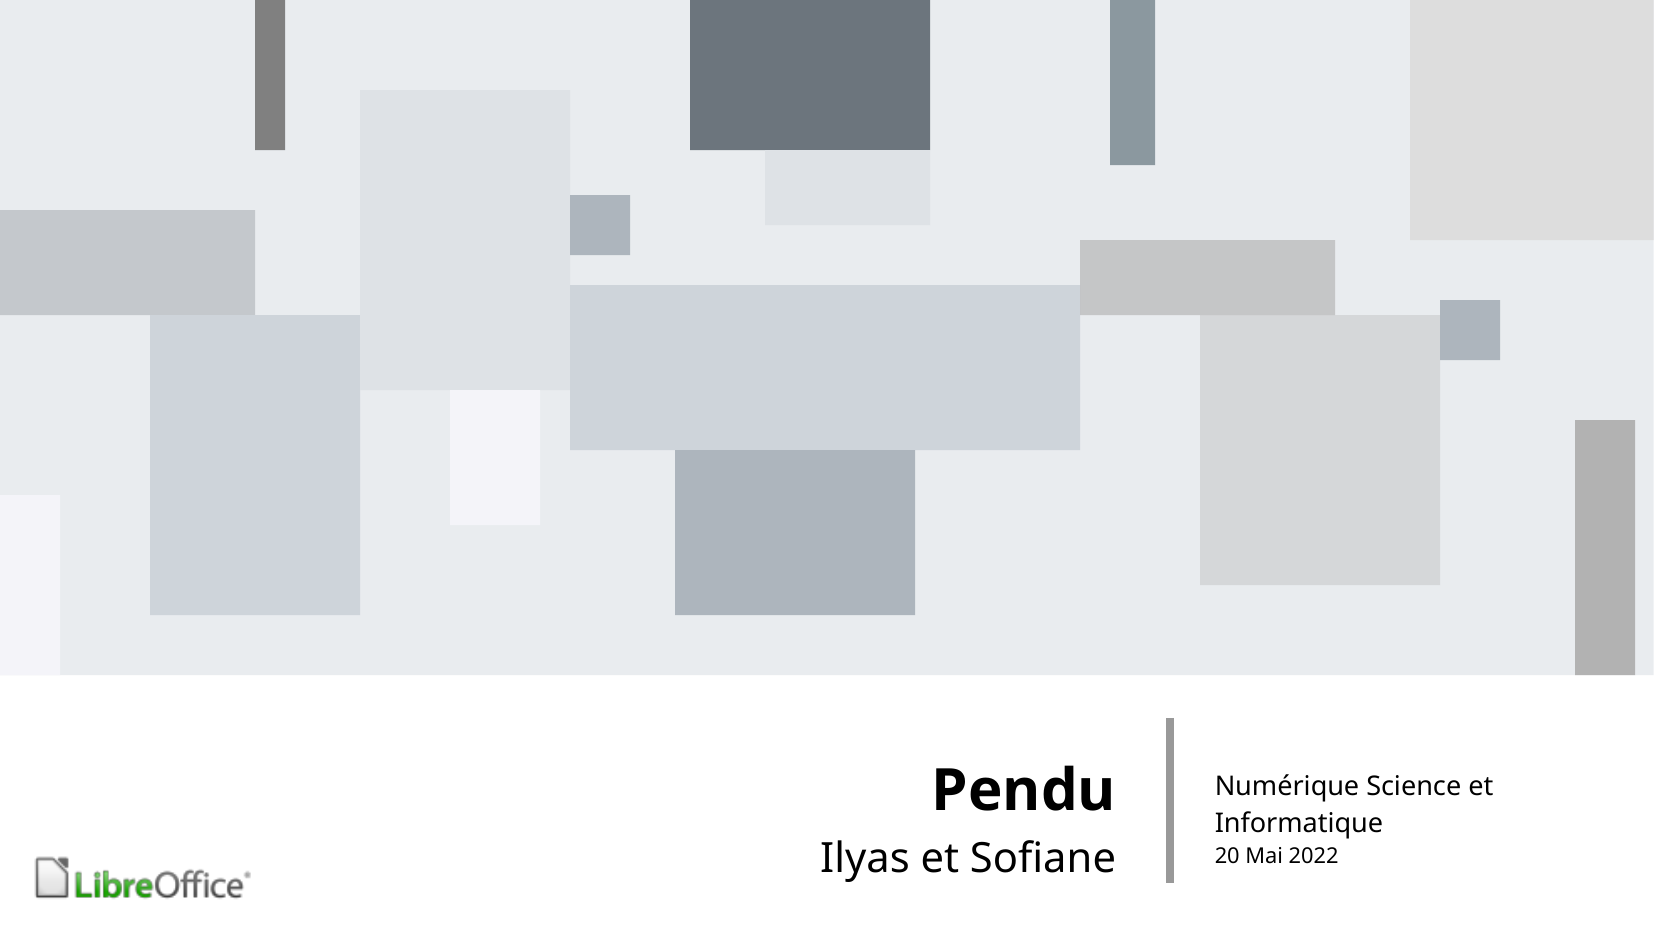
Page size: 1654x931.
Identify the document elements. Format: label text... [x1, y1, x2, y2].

picture [30, 852, 256, 903]
text_box Numérique Science et Informatique 20 Mai 2022 [1200, 759, 1591, 878]
text_box Pendu Ilyas et Sofiane [675, 740, 1131, 892]
